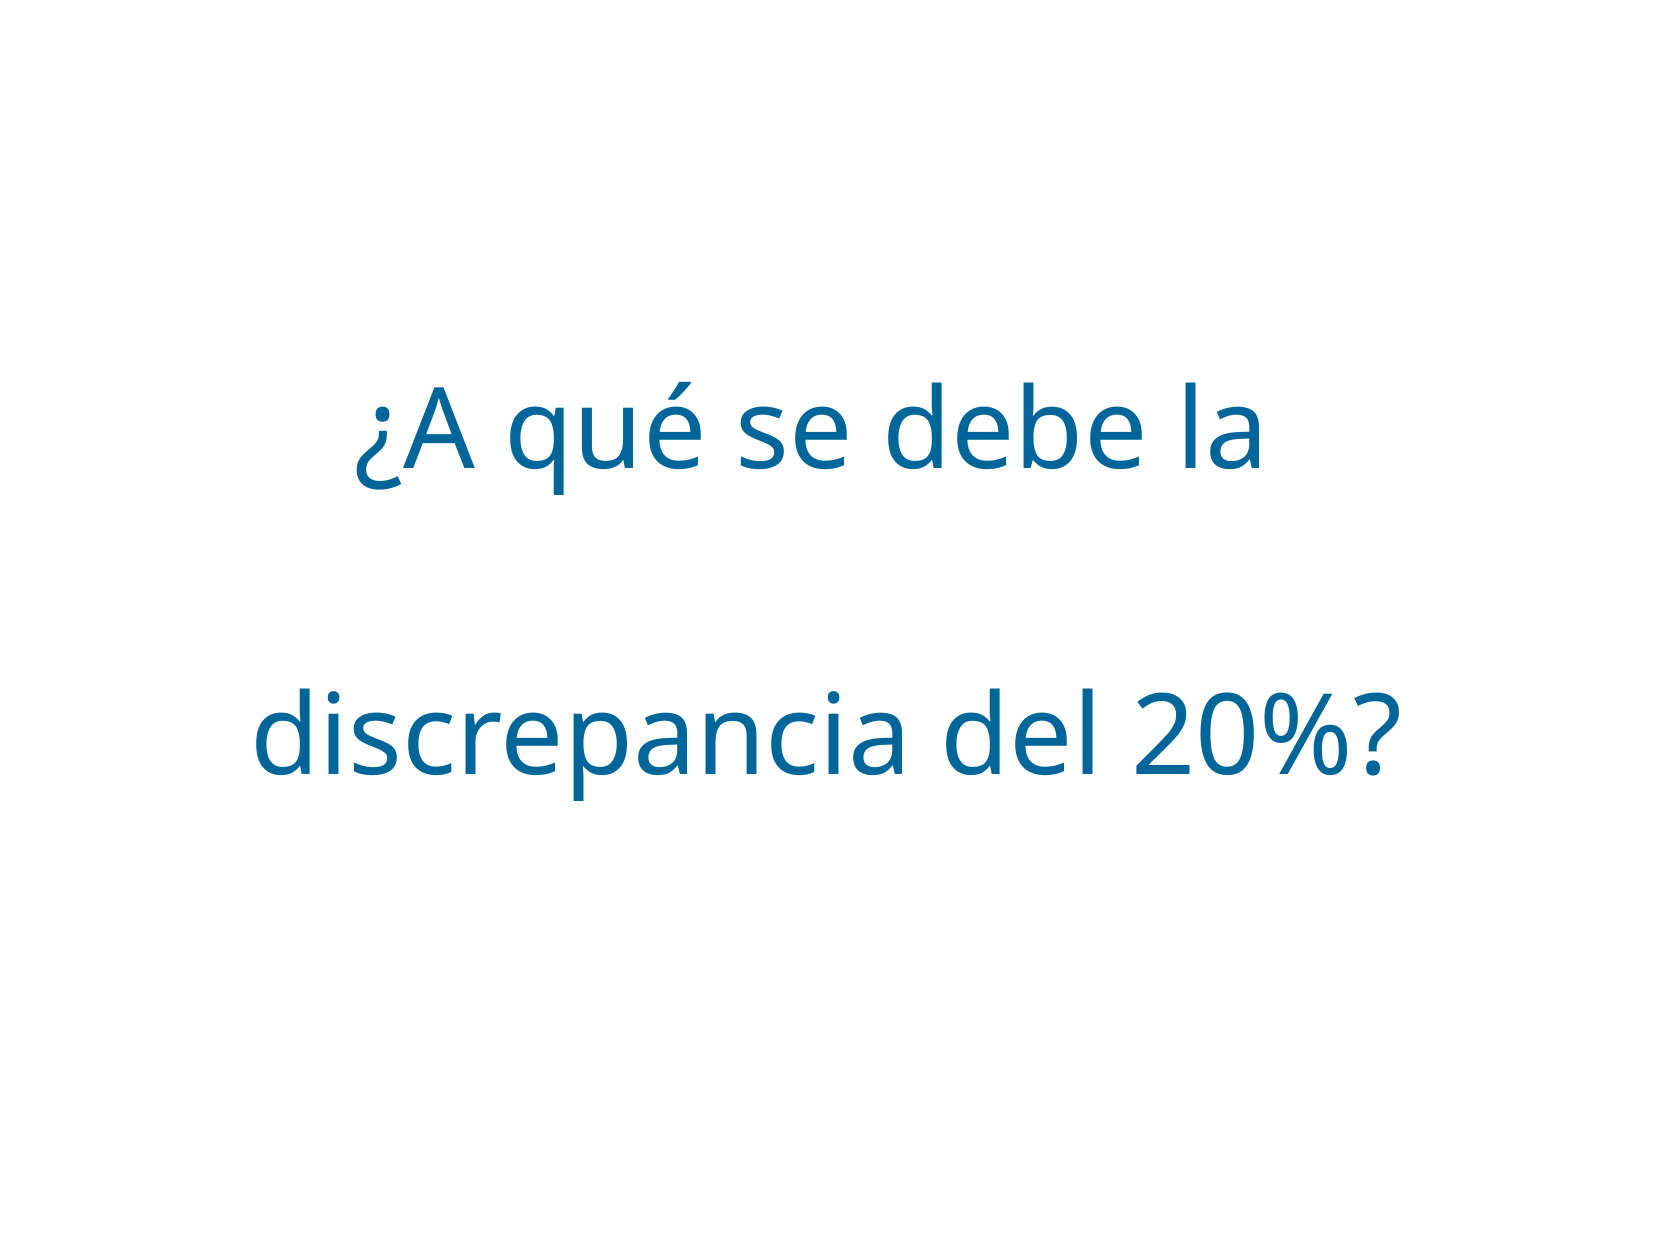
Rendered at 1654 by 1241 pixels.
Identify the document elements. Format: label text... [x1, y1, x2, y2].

text_box ¿A qué se debe la discrepancia del 20%? [47, 340, 1607, 792]
